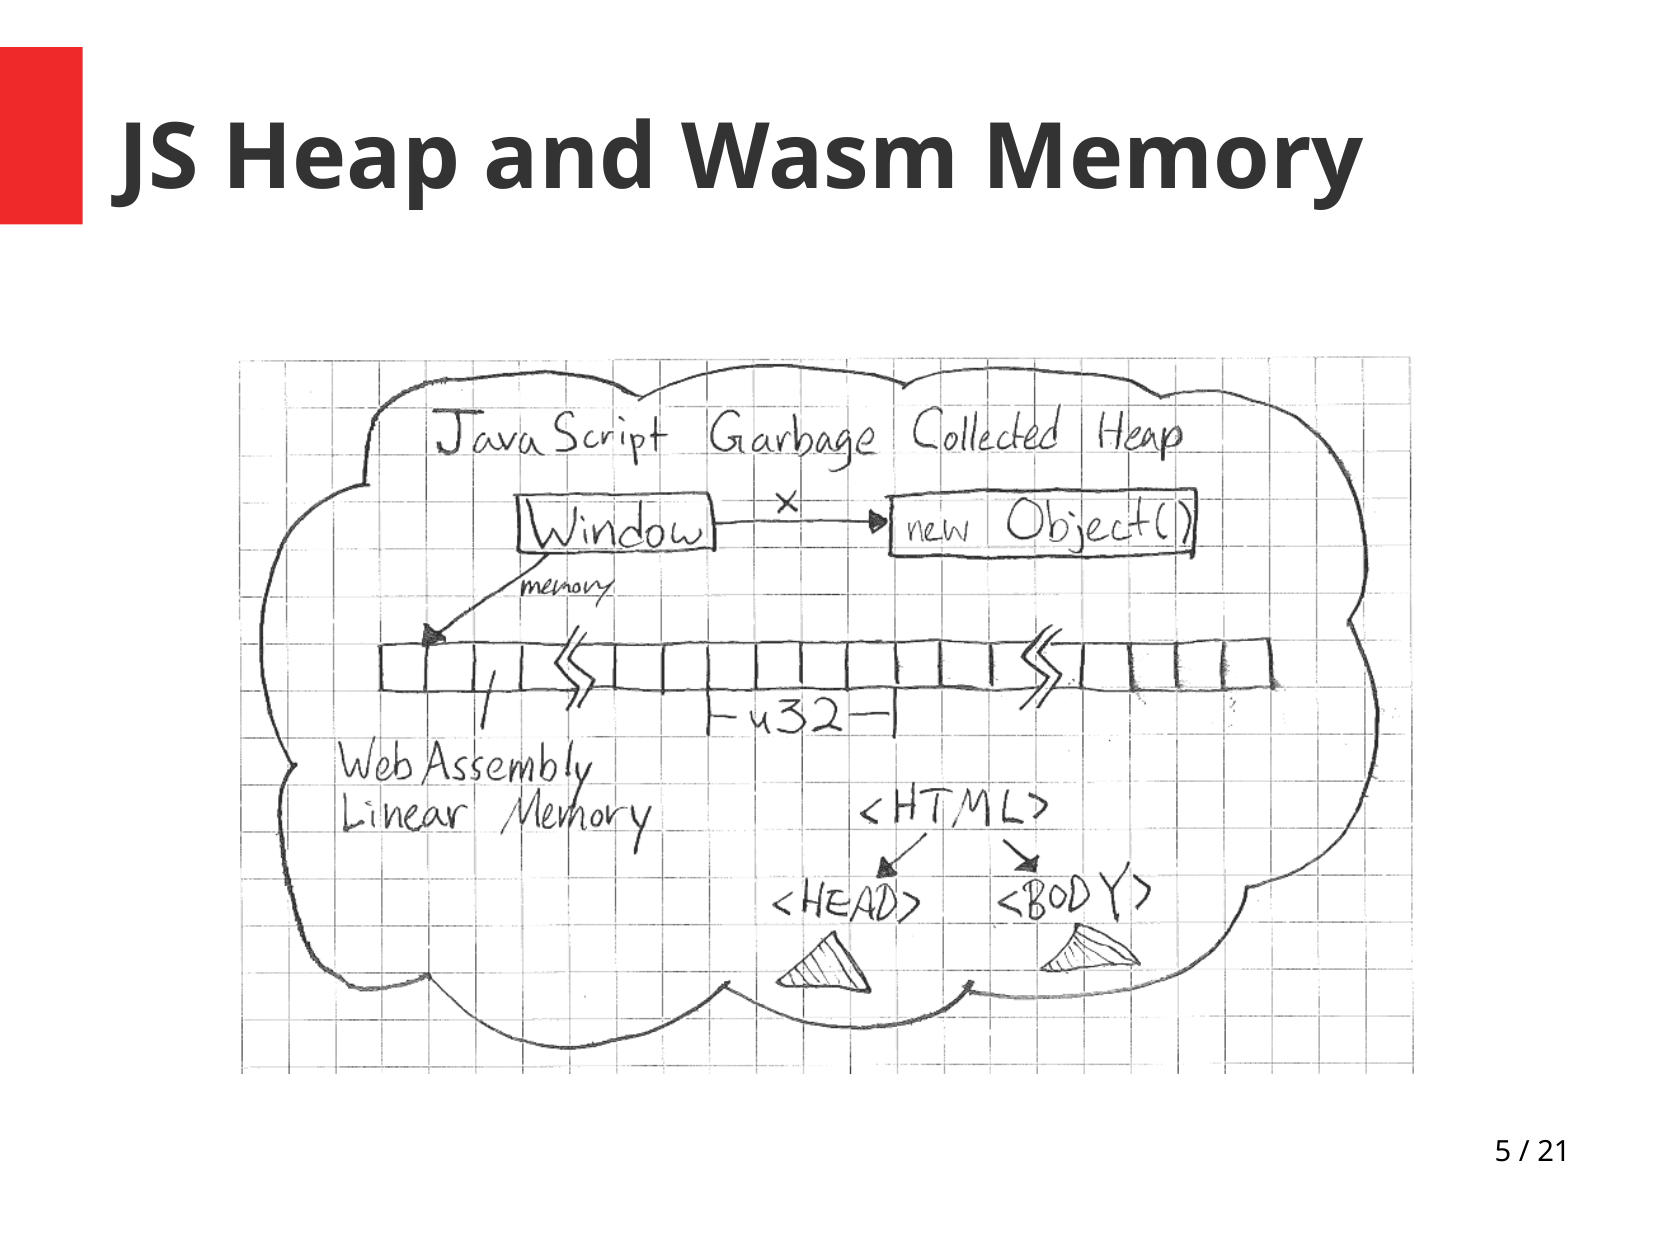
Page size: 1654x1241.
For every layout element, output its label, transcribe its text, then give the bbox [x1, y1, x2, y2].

title JS Heap and Wasm Memory [118, 49, 1571, 257]
picture [234, 354, 1419, 1074]
